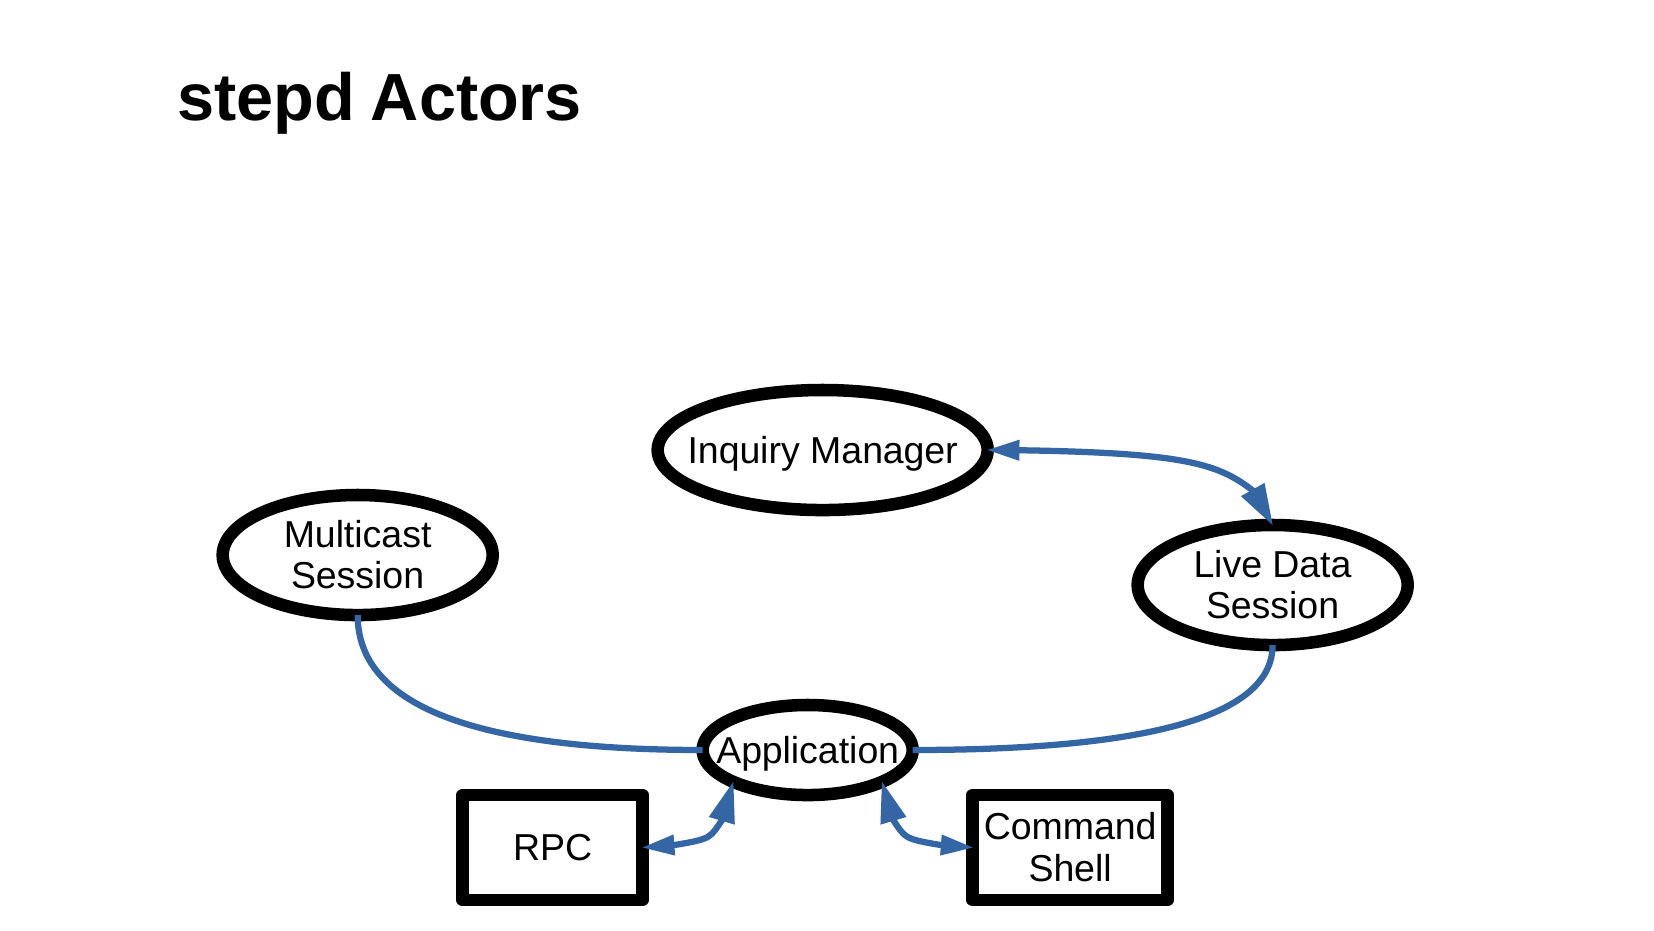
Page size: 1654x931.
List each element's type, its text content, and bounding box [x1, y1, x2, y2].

list stepd Actors [106, 60, 1621, 151]
text_box Application [703, 705, 913, 796]
text_box Multicast Session [222, 495, 493, 616]
text_box RPC [462, 795, 643, 901]
text_box Live Data Session [1137, 525, 1408, 646]
text_box Inquiry Manager [657, 390, 988, 511]
text_box Command Shell [972, 795, 1168, 901]
